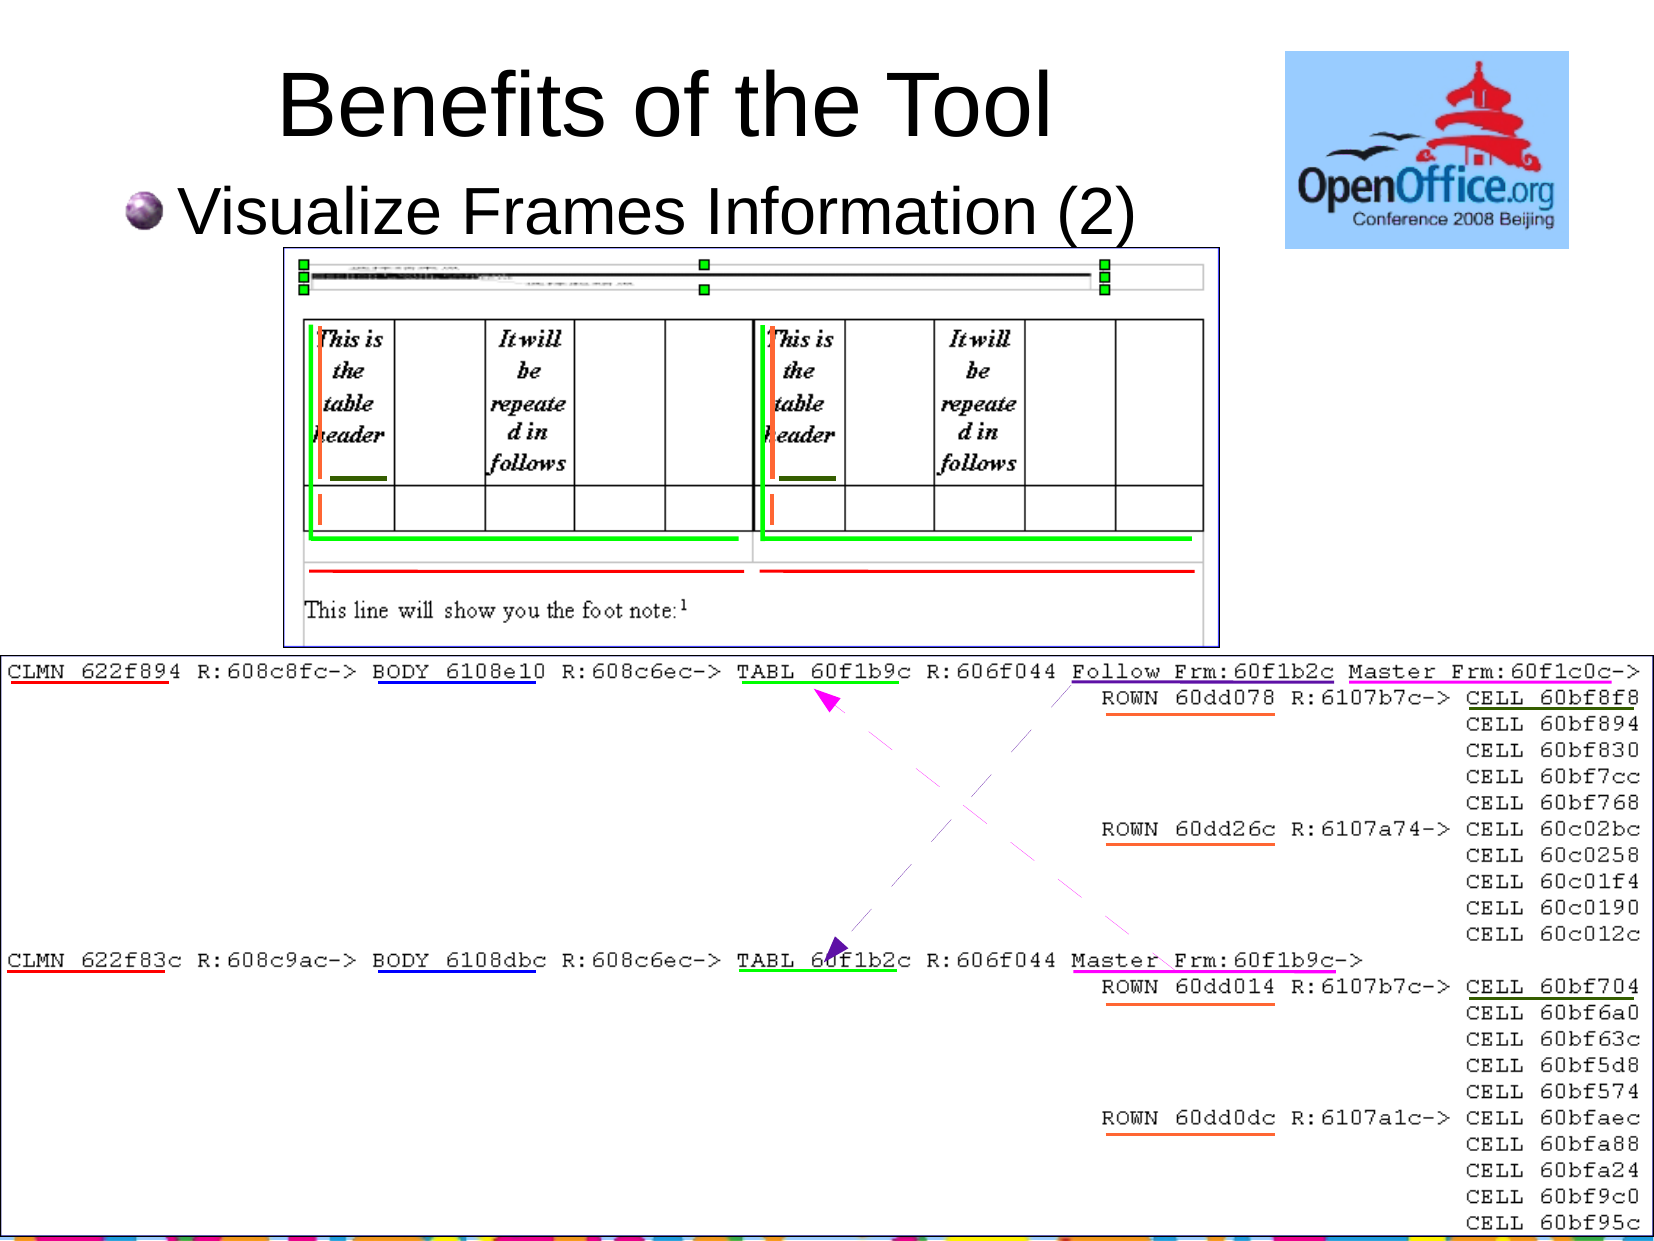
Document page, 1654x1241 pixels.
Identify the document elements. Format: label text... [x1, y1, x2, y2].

picture [0, 655, 1654, 1241]
picture [1296, 51, 1569, 173]
list Visualize Frames Information (2) [88, 173, 1577, 655]
title Benefits of the Tool [35, 13, 1296, 196]
picture [283, 247, 1220, 648]
